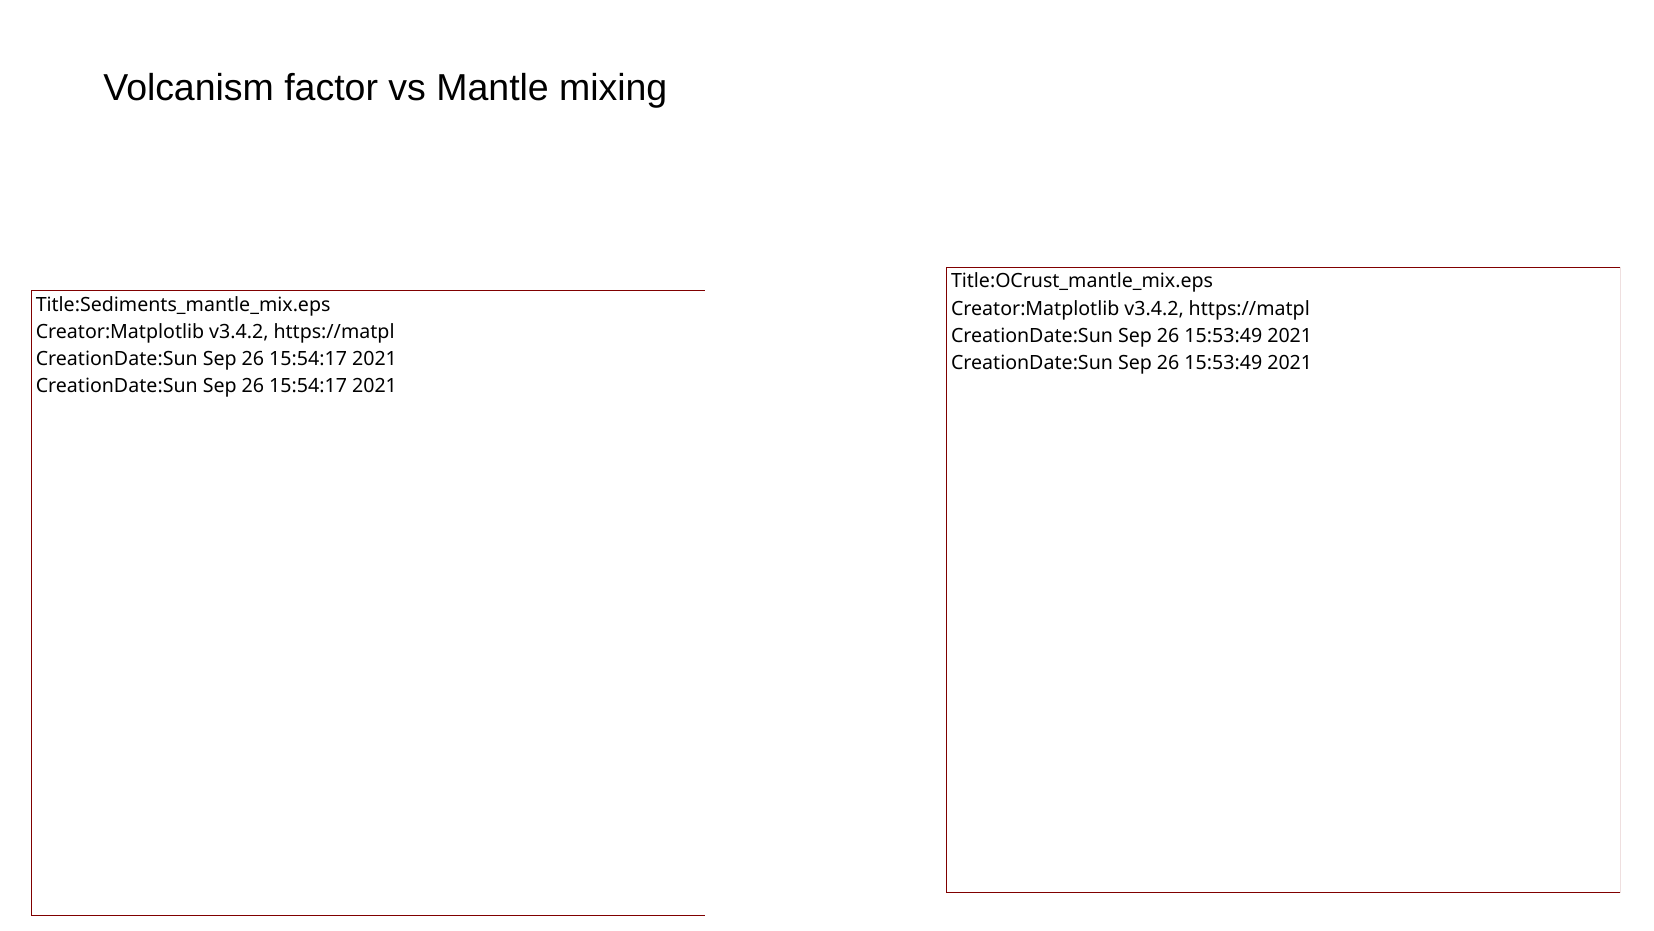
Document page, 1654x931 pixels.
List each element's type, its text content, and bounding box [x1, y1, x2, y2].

picture [29, 289, 705, 916]
picture [944, 265, 1621, 893]
text_box Volcanism factor vs Mantle mixing [88, 59, 1329, 116]
